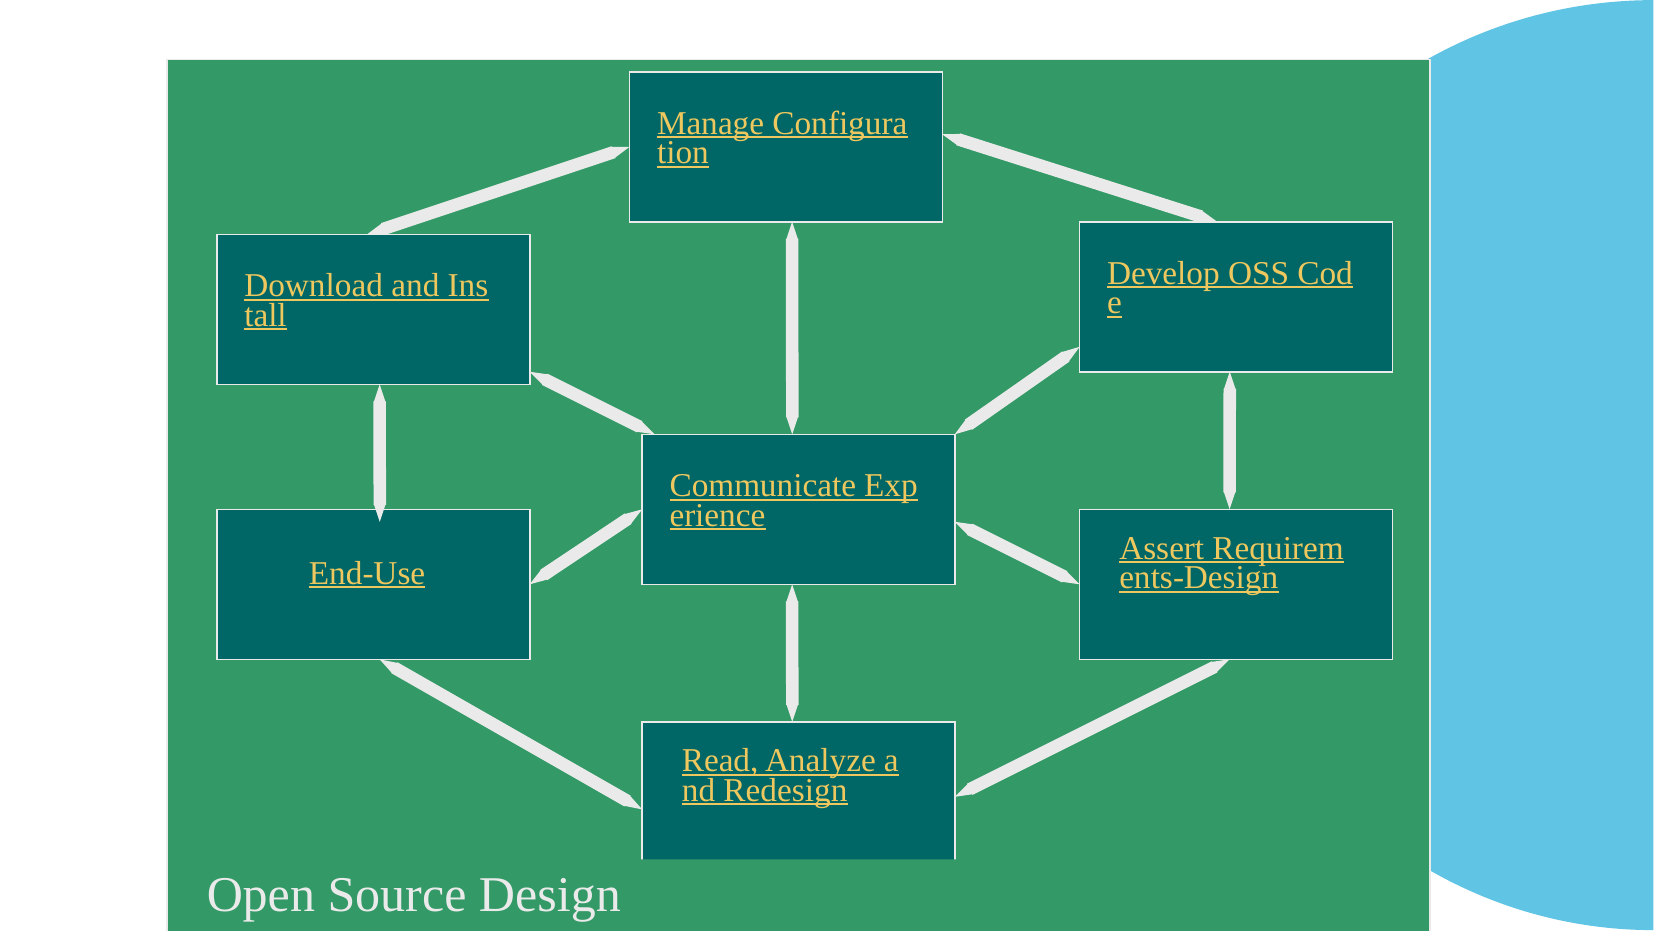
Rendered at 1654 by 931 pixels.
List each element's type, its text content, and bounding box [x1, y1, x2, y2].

text_box Read, Analyze and Redesign [667, 734, 930, 787]
text_box [82, 59, 1430, 931]
text_box End-Use [229, 546, 505, 600]
text_box Develop OSS Code [1092, 246, 1380, 300]
text_box Assert Requirements-Design [1104, 521, 1368, 575]
text_box Manage Configuration [642, 96, 930, 150]
text_box Open Source Design [192, 859, 1068, 931]
text_box Download and Install [229, 259, 505, 312]
text_box Communicate Experience [654, 459, 943, 512]
